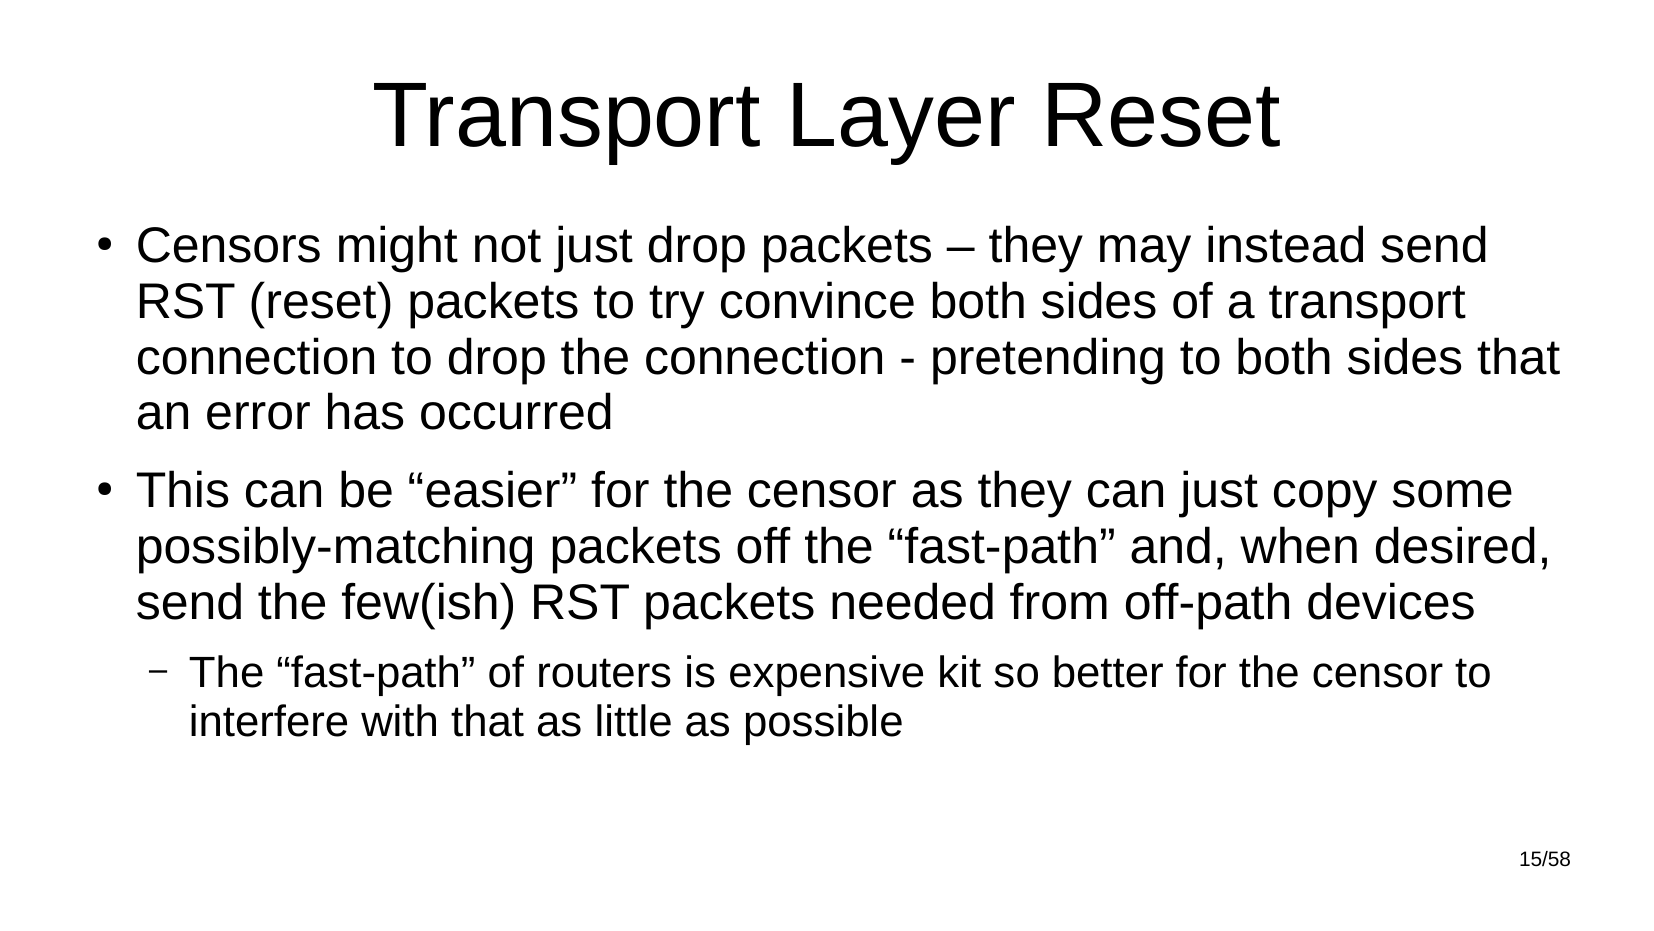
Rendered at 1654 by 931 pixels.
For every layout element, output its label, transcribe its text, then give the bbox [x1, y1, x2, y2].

title Transport Layer Reset [82, 37, 1571, 193]
list Censors might not just drop packets – they may instead send RST (reset) packets to try convince both sides of a transport connection to drop the connection - pretending to both sides that an error has occurred This can be “easier” for the censor as they can just copy some possibly-matching packets off the “fast-path” and, when desired, send the few(ish) RST packets needed from off-path devices The “fast-path” of routers is expensive kit so better for the censor to interfere with that as little as possible [82, 217, 1571, 758]
